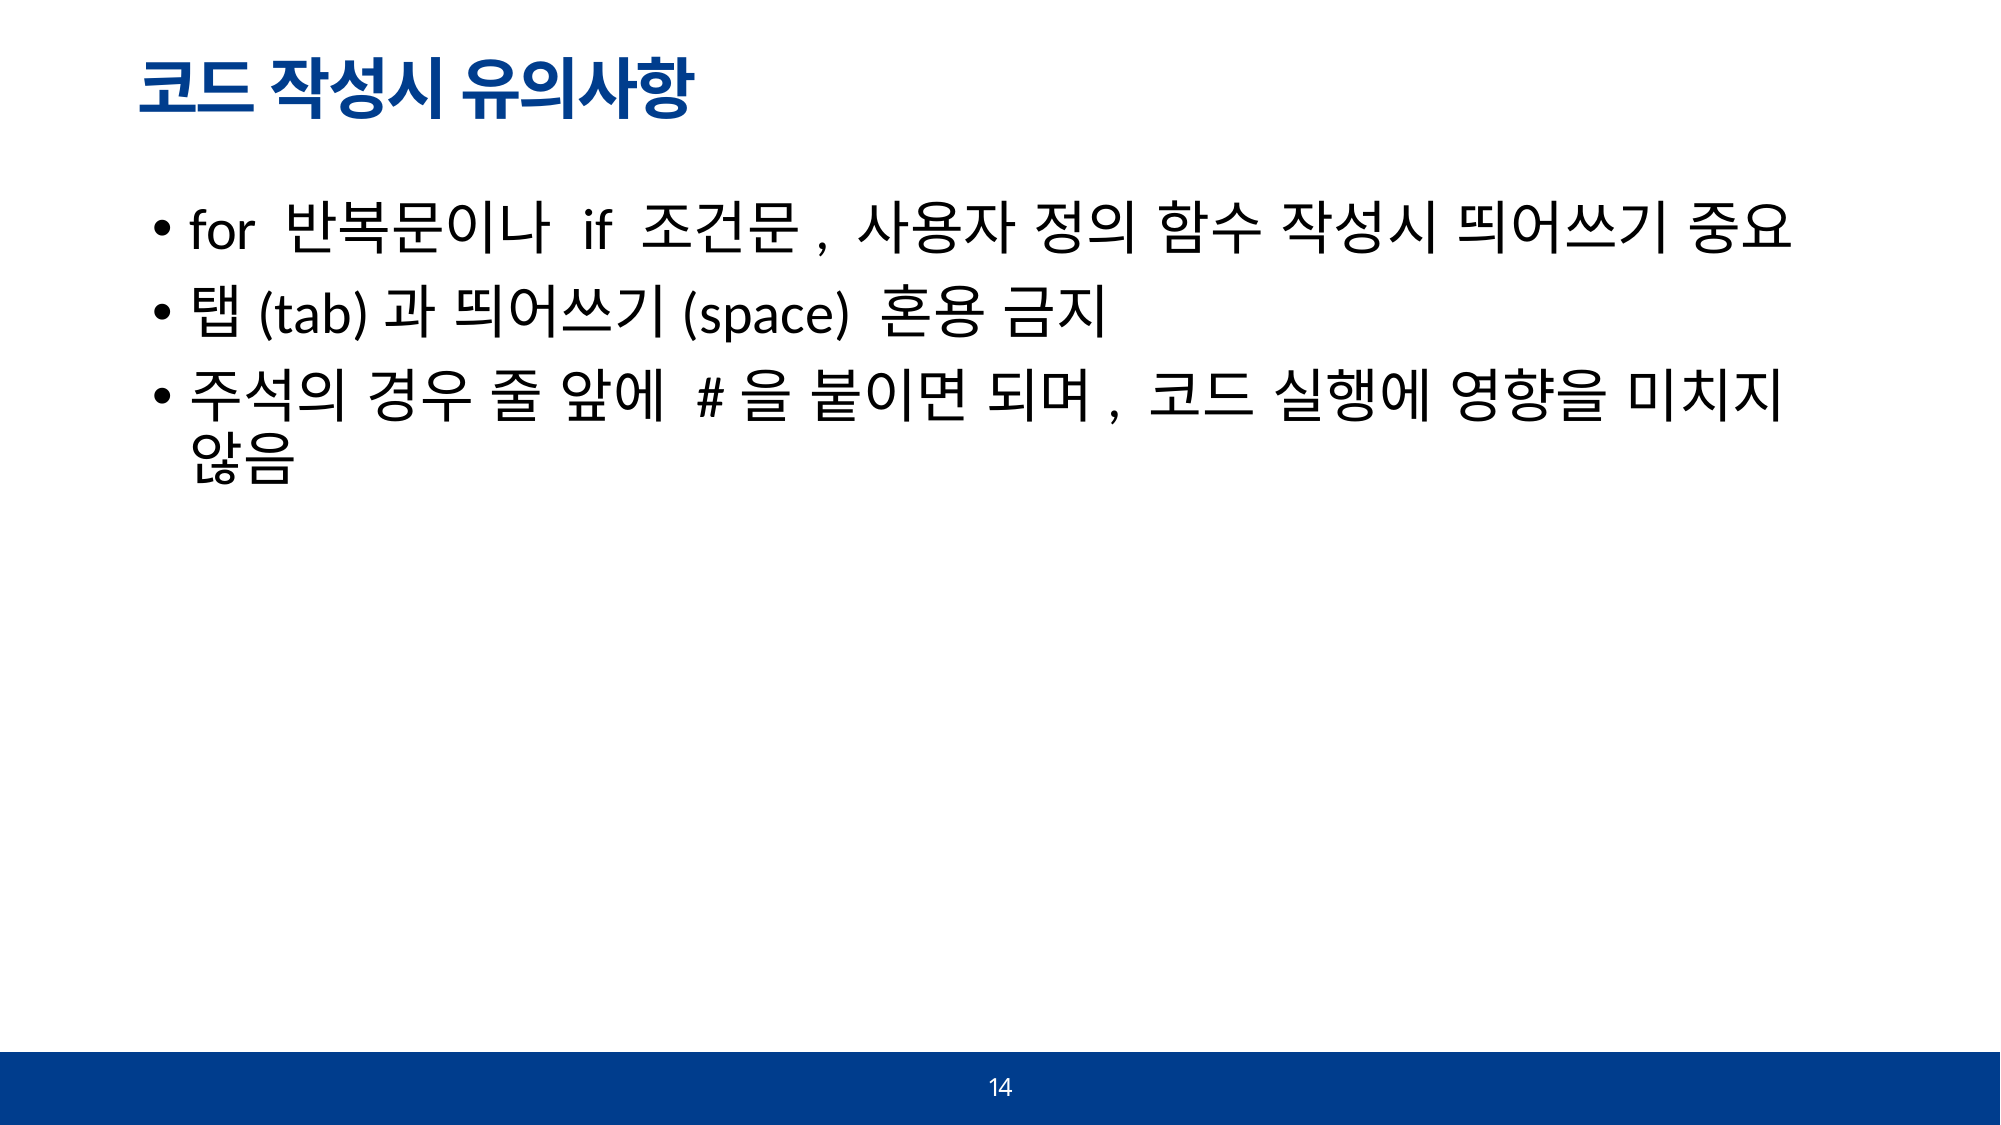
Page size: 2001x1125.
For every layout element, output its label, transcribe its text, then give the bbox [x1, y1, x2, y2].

list for 반복문이나 if 조건문, 사용자 정의 함수 작성시 띄어쓰기 중요 탭(tab)과 띄어쓰기(space) 혼용 금지 주석의 경우 줄 앞에 #을 붙이면 되며, 코드 실행에 영향을 미치지 않음 [137, 192, 1863, 1014]
title 코드 작성시 유의사항 [137, 55, 1863, 129]
